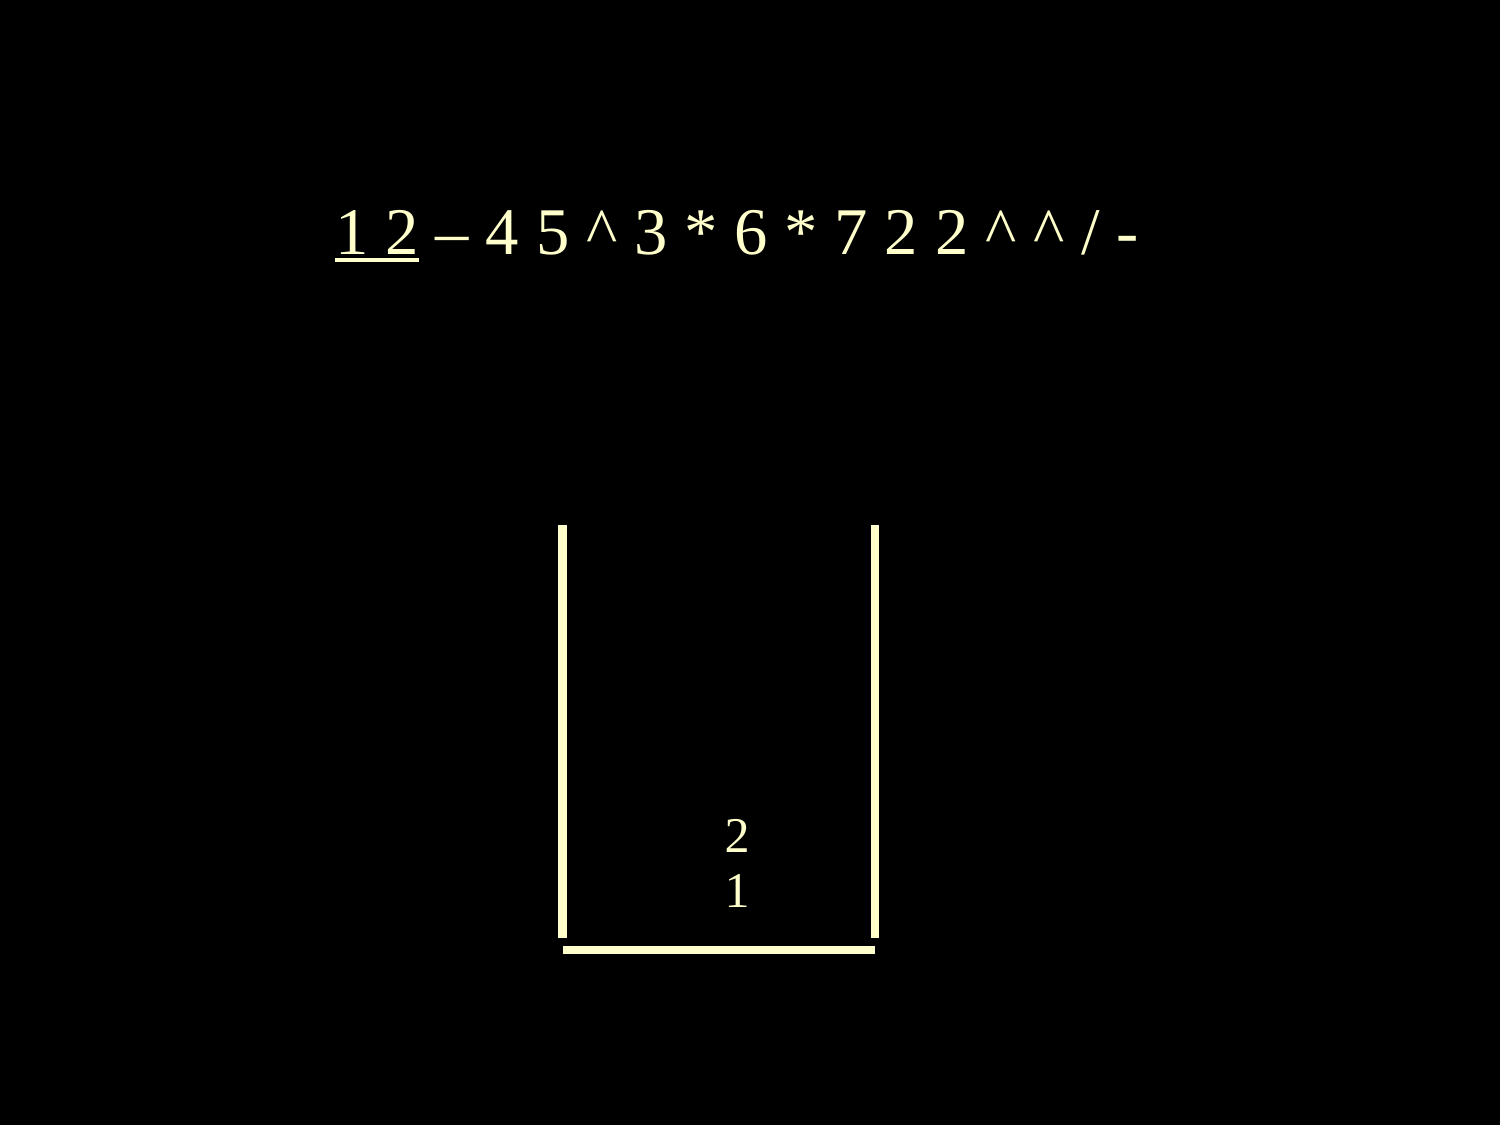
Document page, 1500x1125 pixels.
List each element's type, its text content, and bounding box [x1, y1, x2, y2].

text_box 2 1 [709, 799, 766, 926]
text_box 1 2 – 4 5 ^ 3 * 6 * 7 2 2 ^ ^ / - [320, 187, 1155, 277]
